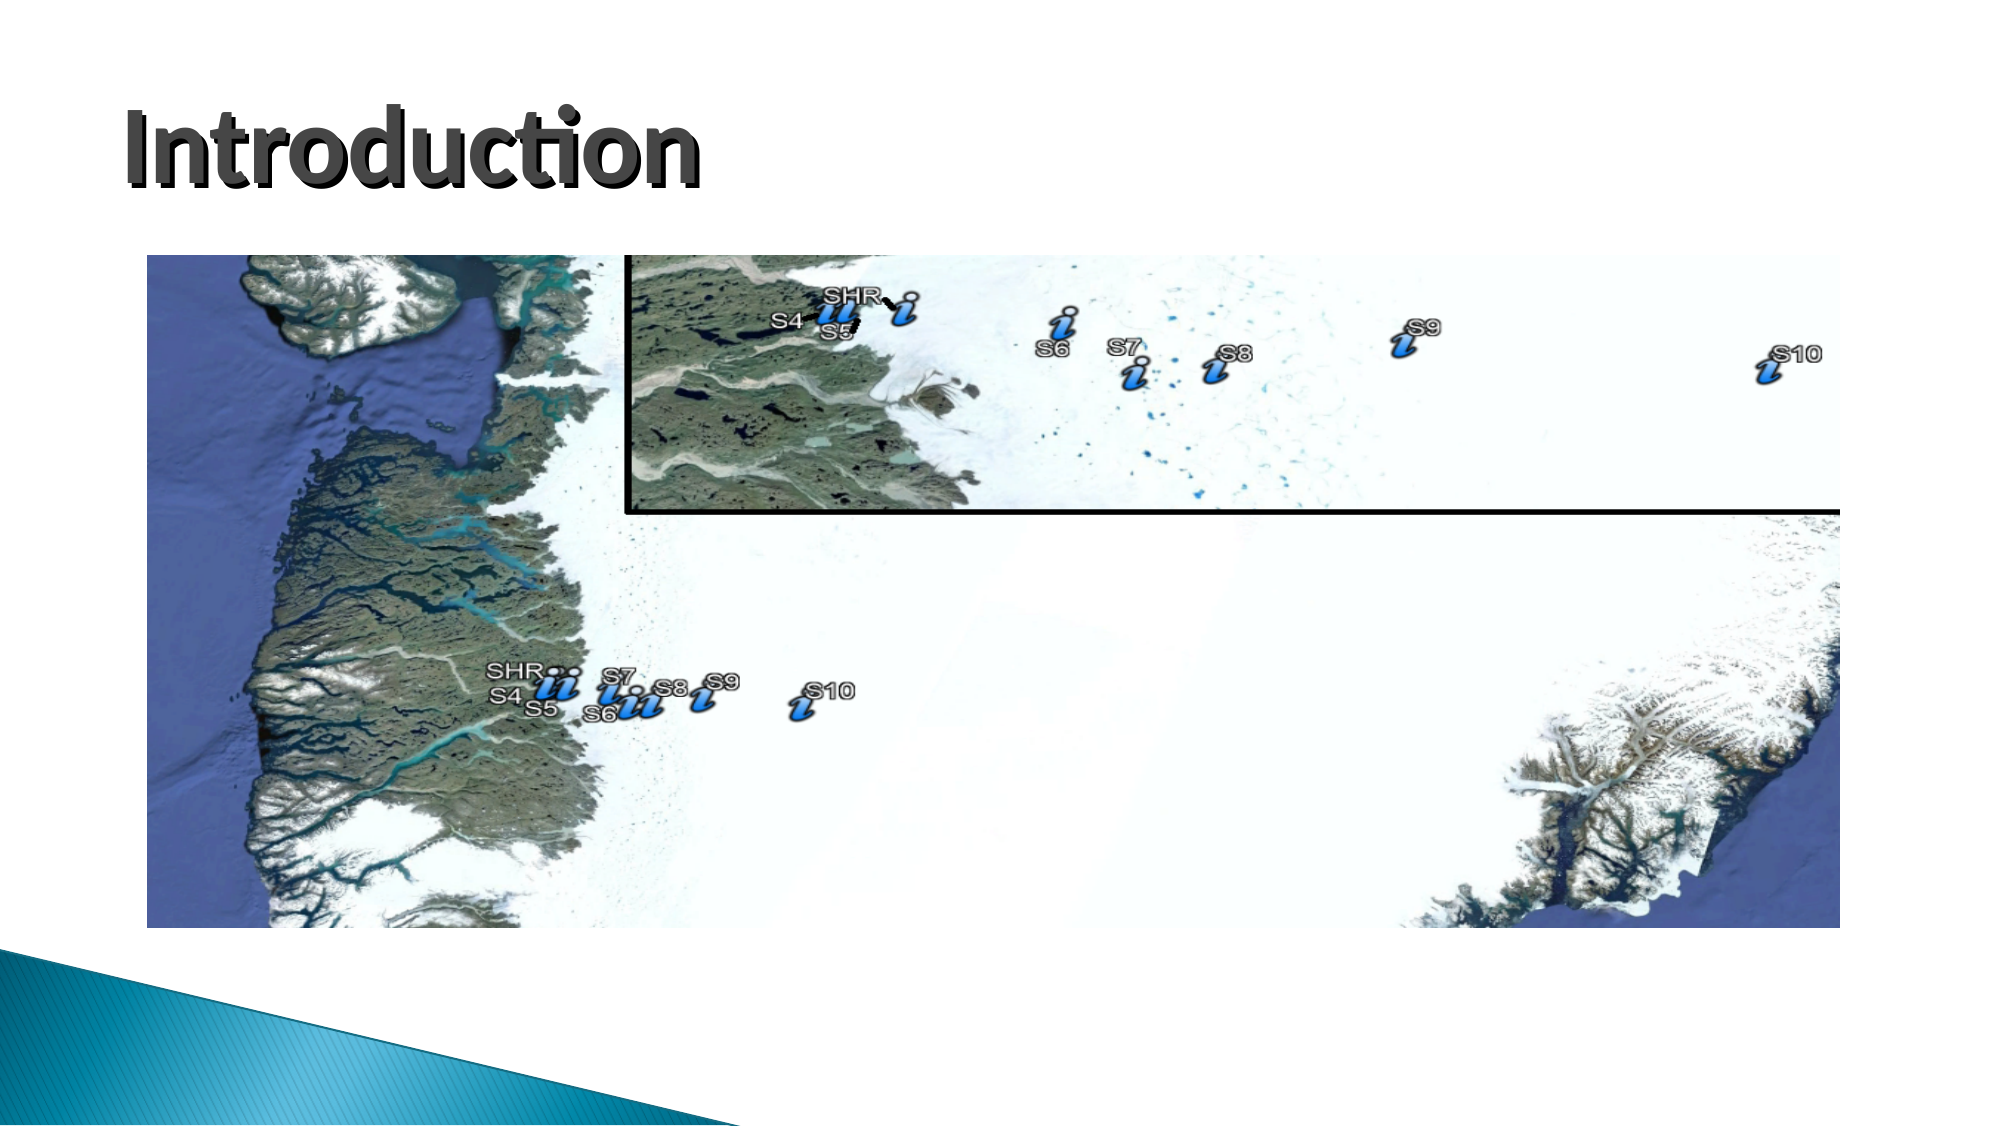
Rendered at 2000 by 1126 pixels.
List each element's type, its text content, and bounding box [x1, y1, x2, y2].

picture [147, 255, 1840, 928]
title Introduction [99, 45, 1900, 233]
